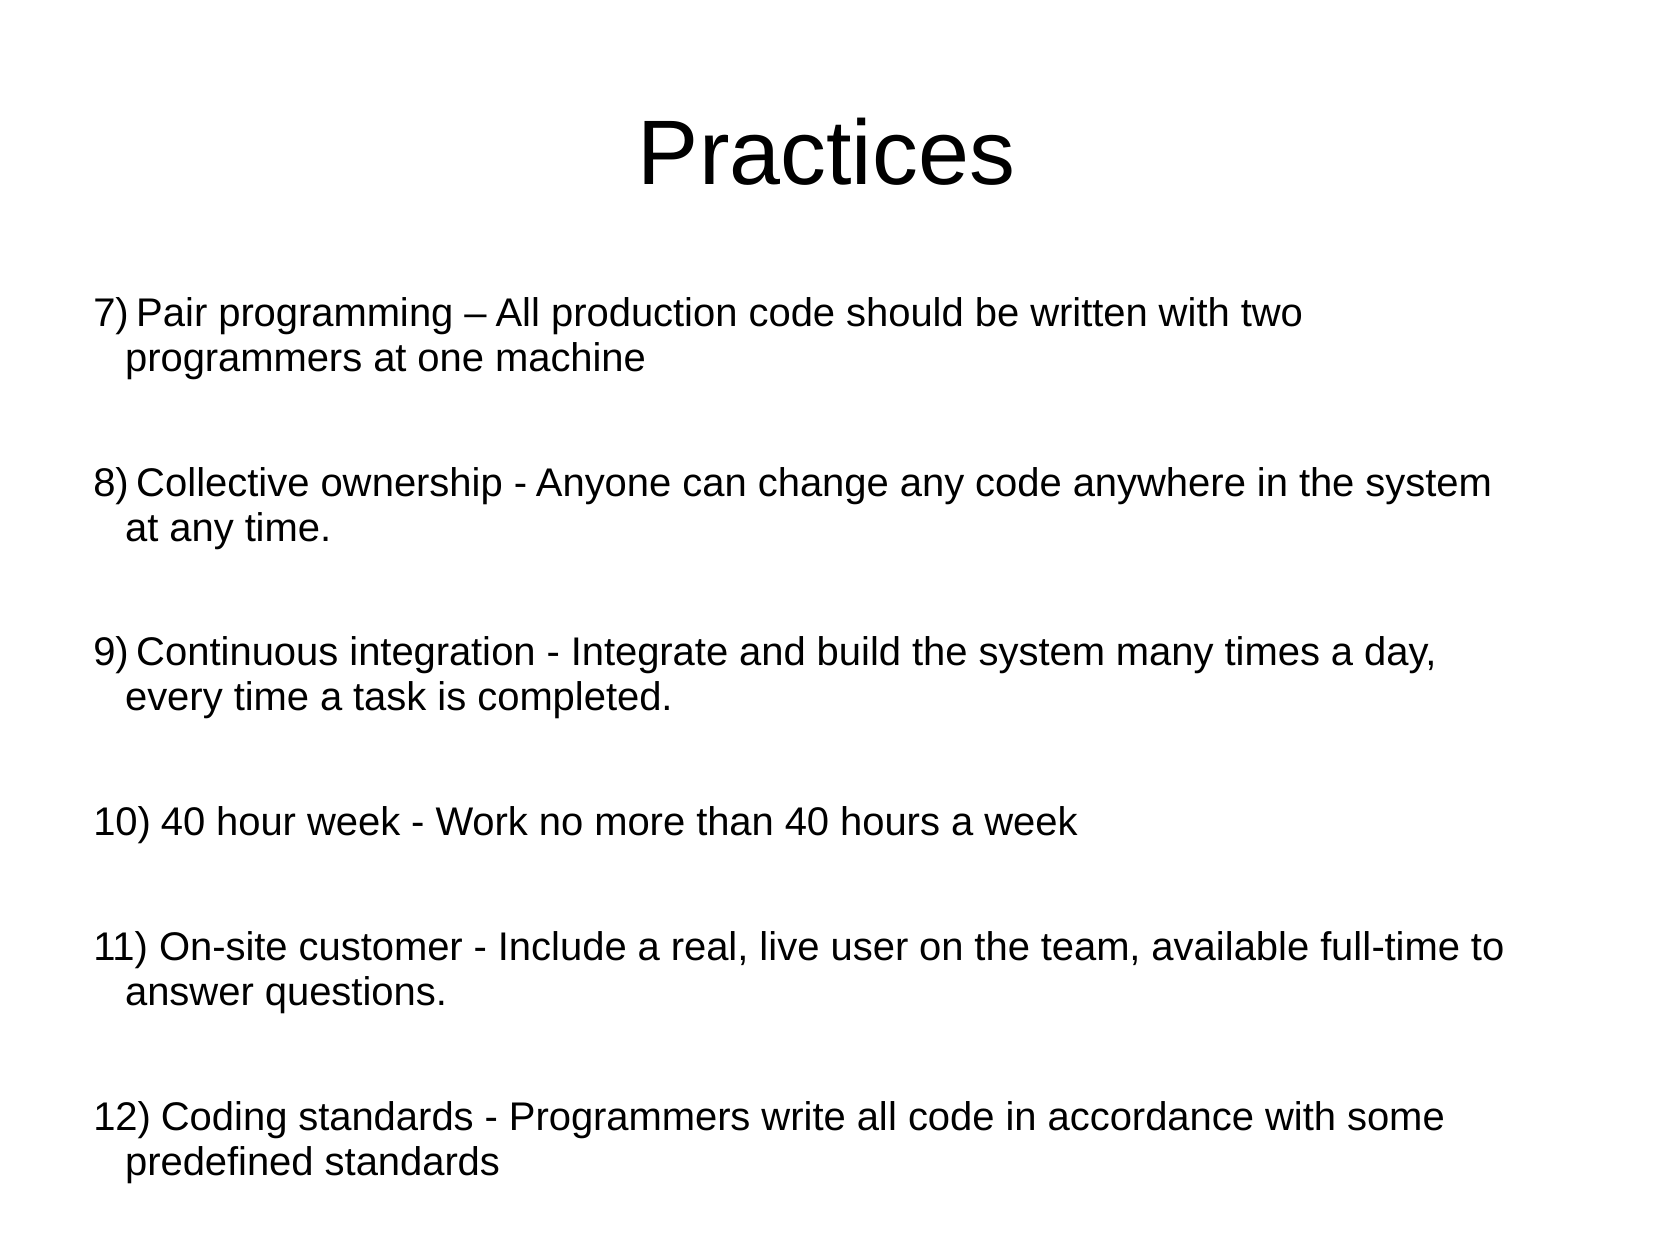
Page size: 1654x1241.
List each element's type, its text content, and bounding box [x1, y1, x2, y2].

title Practices [82, 49, 1571, 257]
list Pair programming – All production code should be written with two programmers at one machine Collective ownership - Anyone can change any code anywhere in the system at any time. Continuous integration - Integrate and build the system many times a day, every time a task is completed. 40 hour week - Work no more than 40 hours a week On-site customer - Include a real, live user on the team, available full-time to answer questions. Coding standards - Programmers write all code in accordance with some predefined standards [82, 290, 1538, 1186]
